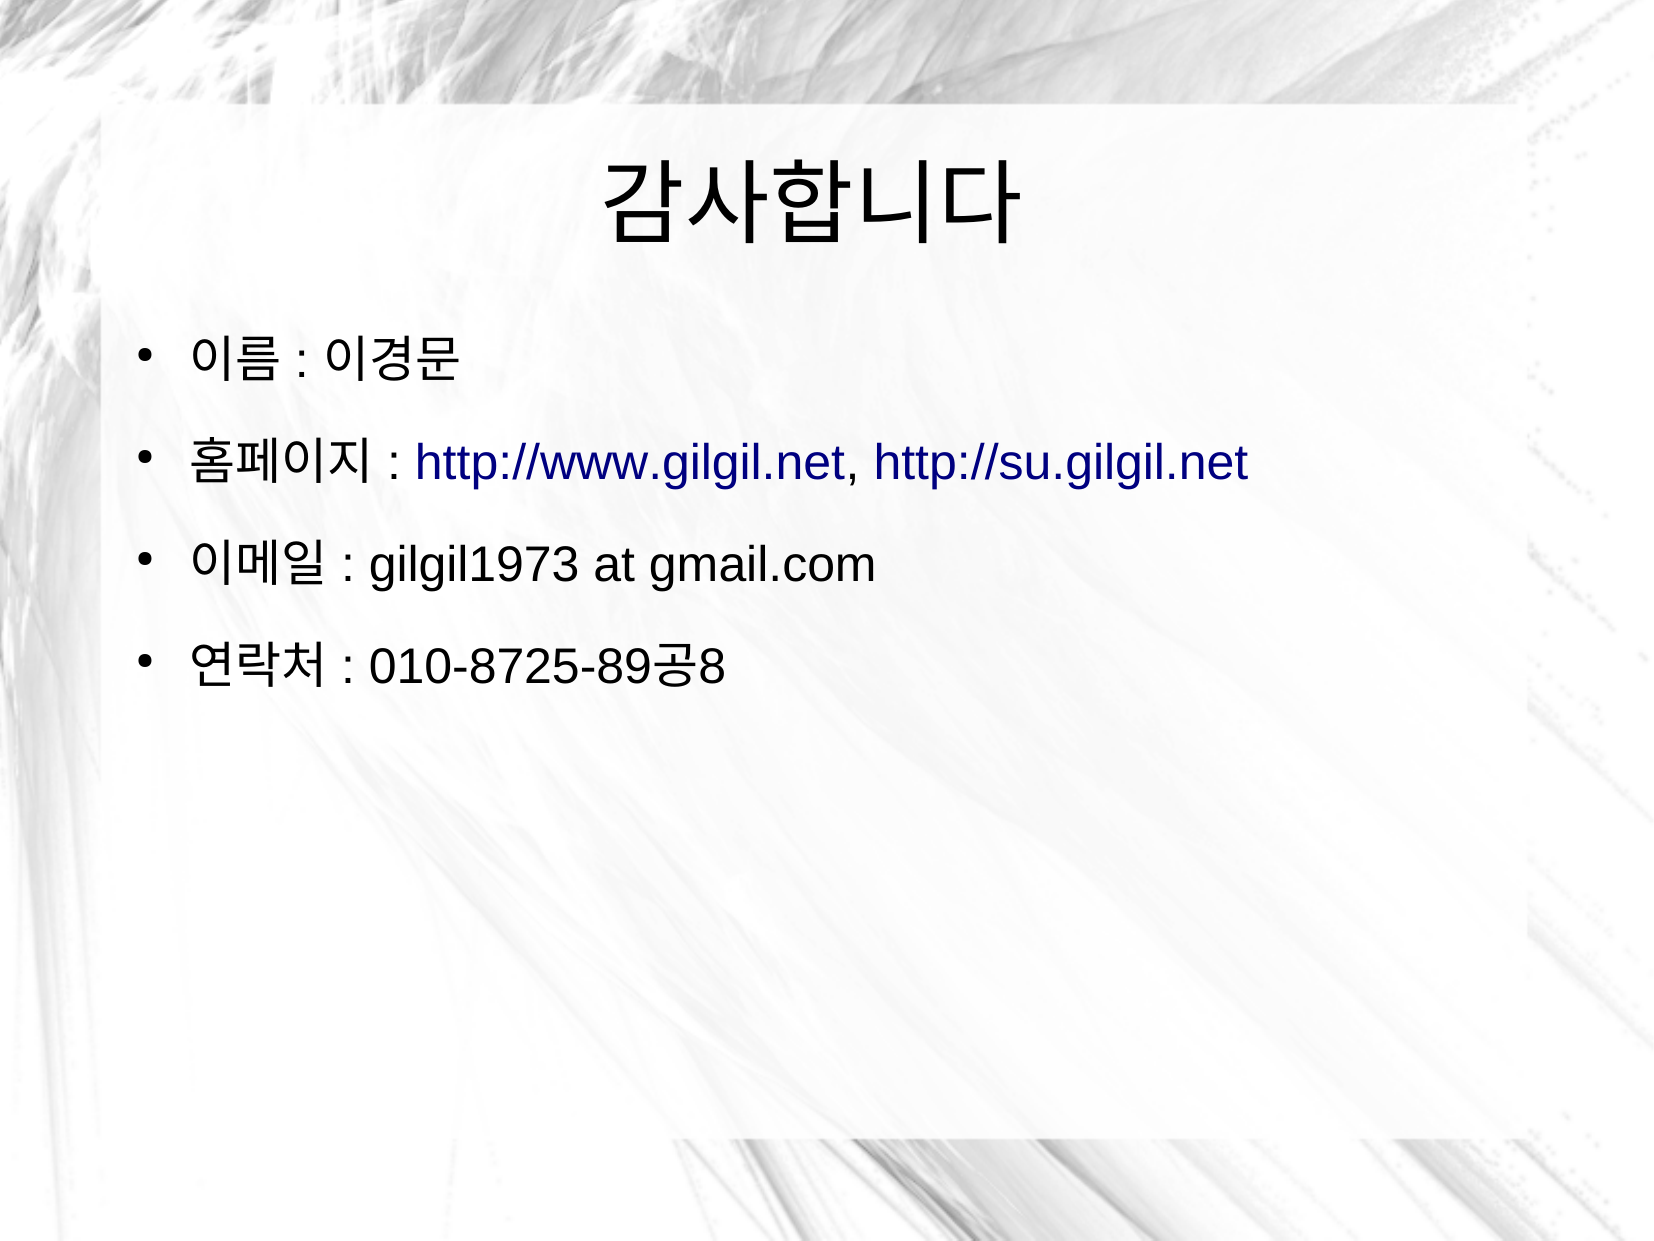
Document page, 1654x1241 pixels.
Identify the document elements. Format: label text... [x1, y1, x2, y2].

list 이름 : 이경문 홈페이지 : http://www.gilgil.net, http://su.gilgil.net 이메일 : gilgil1973 at gmail.com 연락처 : 010-8725-89공8 [118, 319, 1571, 945]
title 감사합니다 [118, 112, 1506, 281]
picture [0, 0, 1654, 1241]
